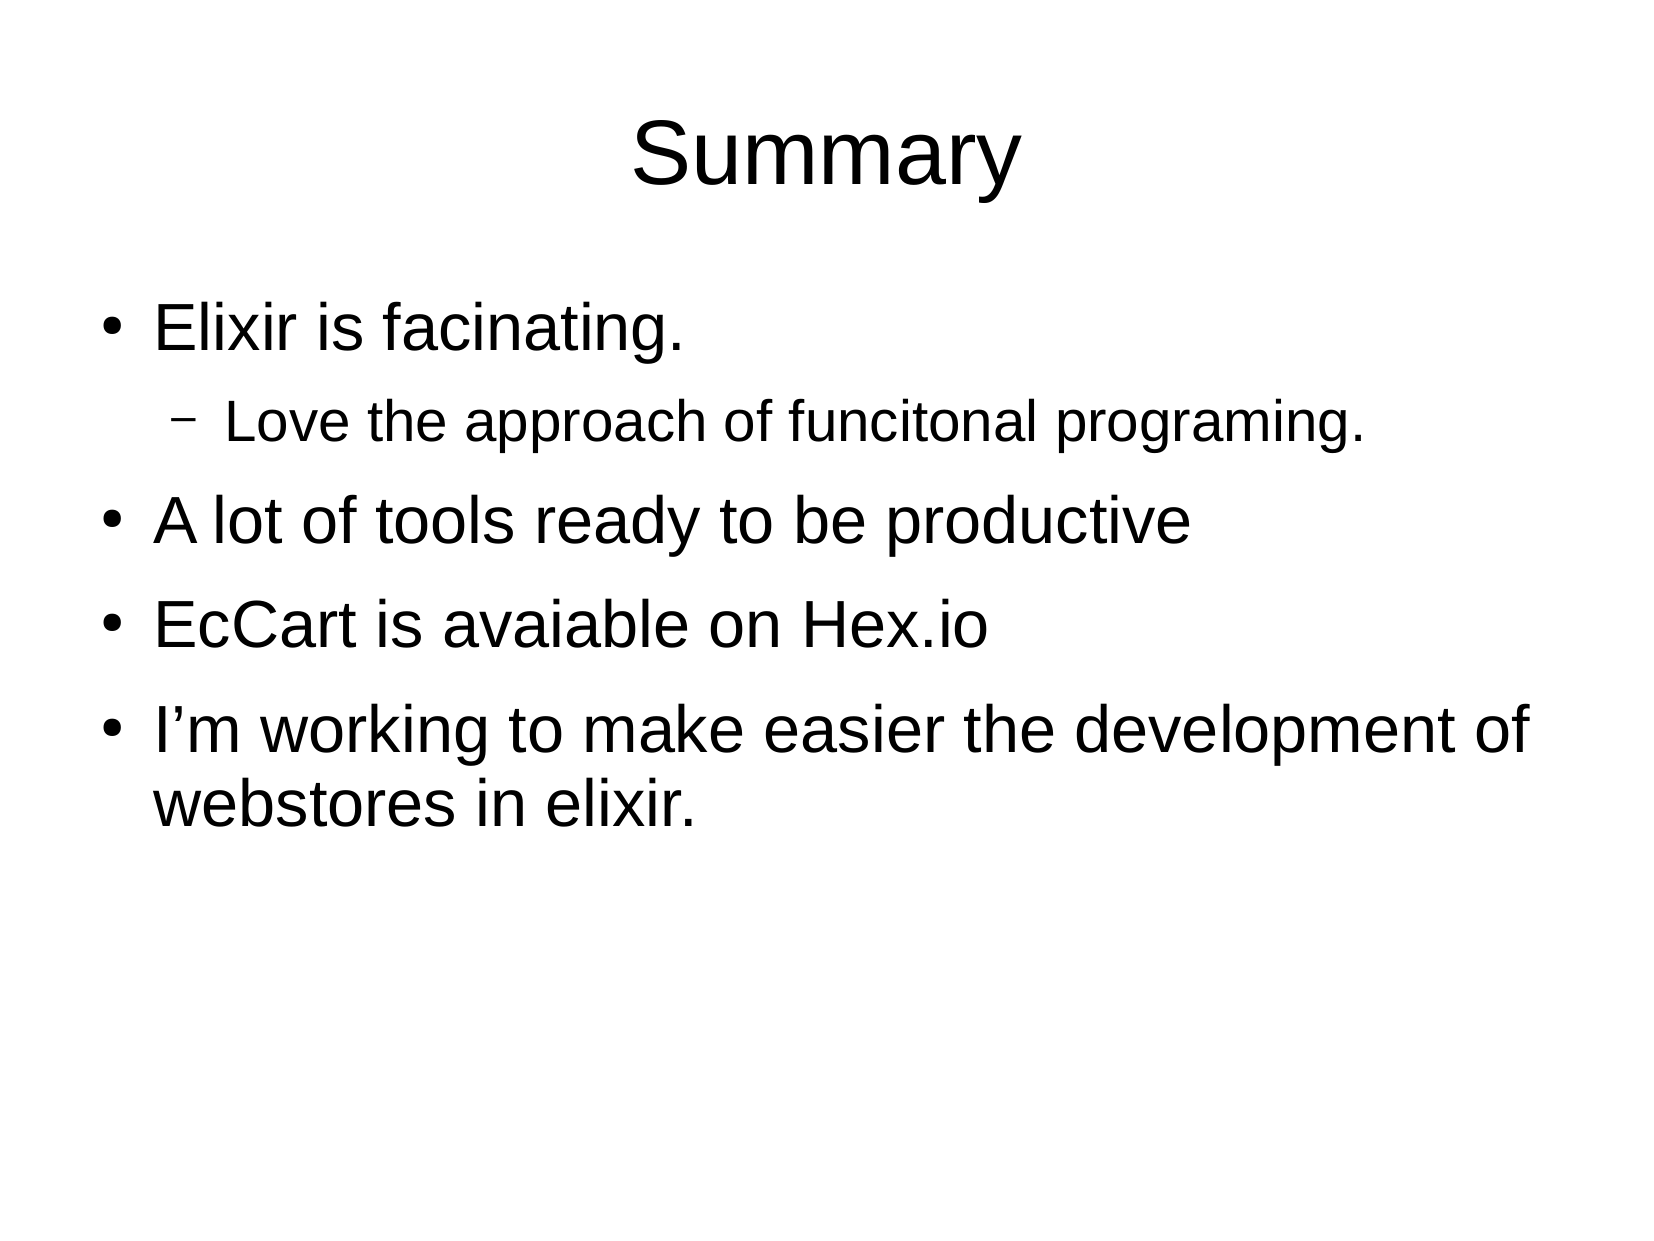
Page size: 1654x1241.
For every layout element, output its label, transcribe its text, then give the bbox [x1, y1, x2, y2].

title Summary [82, 49, 1571, 257]
list Elixir is facinating. Love the approach of funcitonal programing. A lot of tools ready to be productive EcCart is avaiable on Hex.io I’m working to make easier the development of webstores in elixir. [82, 290, 1571, 1010]
